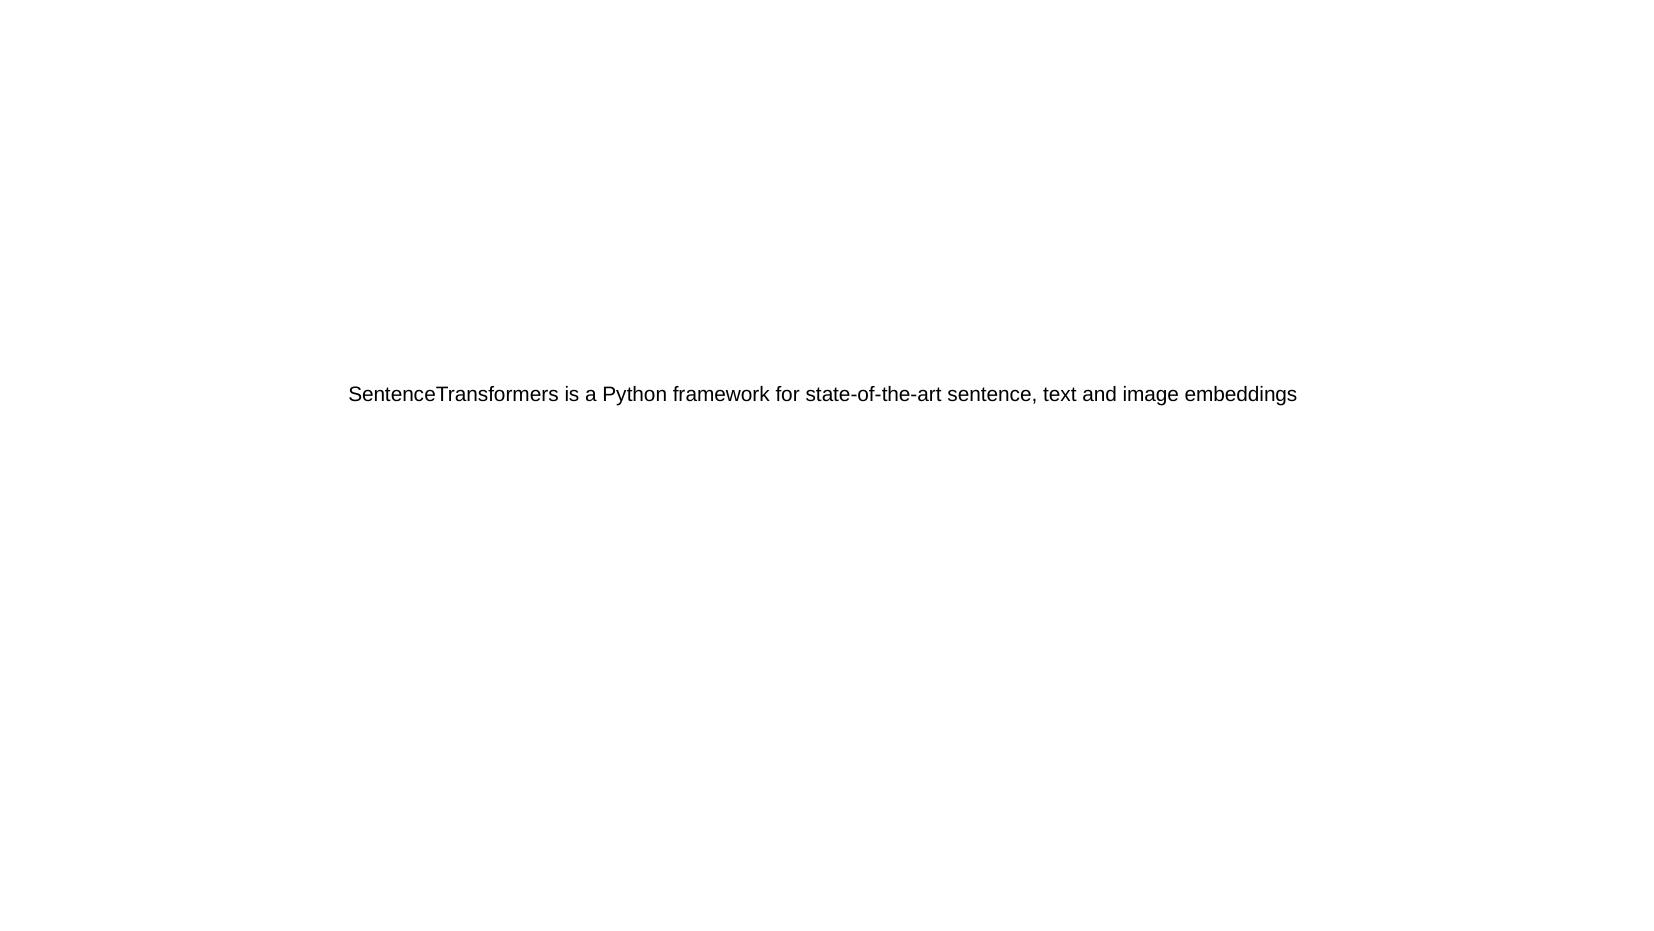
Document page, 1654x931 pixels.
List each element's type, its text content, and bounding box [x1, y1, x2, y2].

text_box SentenceTransformers is a Python framework for state-of-the-art sentence, text and image embeddings [333, 375, 1313, 414]
